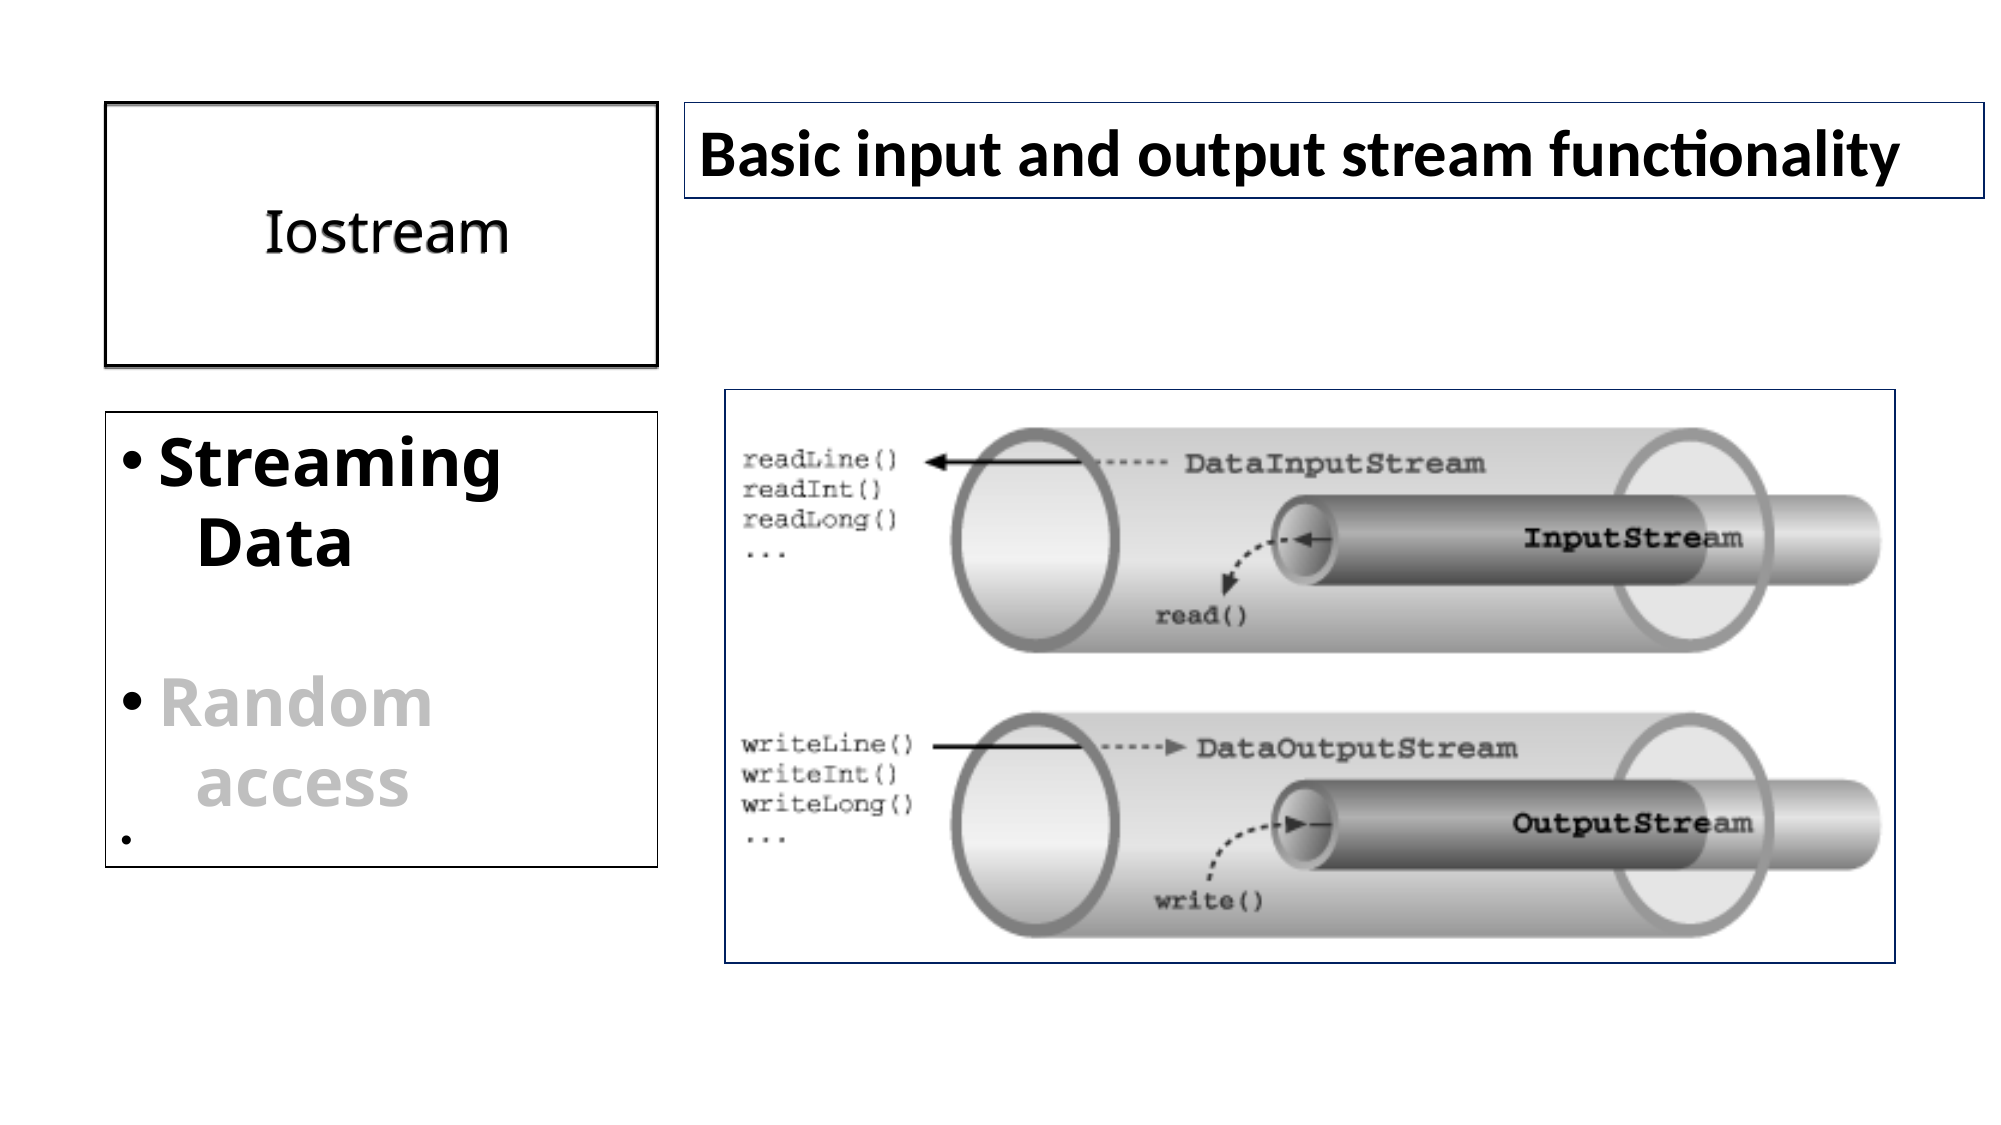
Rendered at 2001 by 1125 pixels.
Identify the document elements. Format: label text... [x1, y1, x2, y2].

list Streaming Data Random access [105, 490, 658, 789]
title Iostream [105, 102, 658, 366]
picture [725, 390, 1895, 963]
text_box Basic input and output stream functionality [684, 102, 1984, 199]
